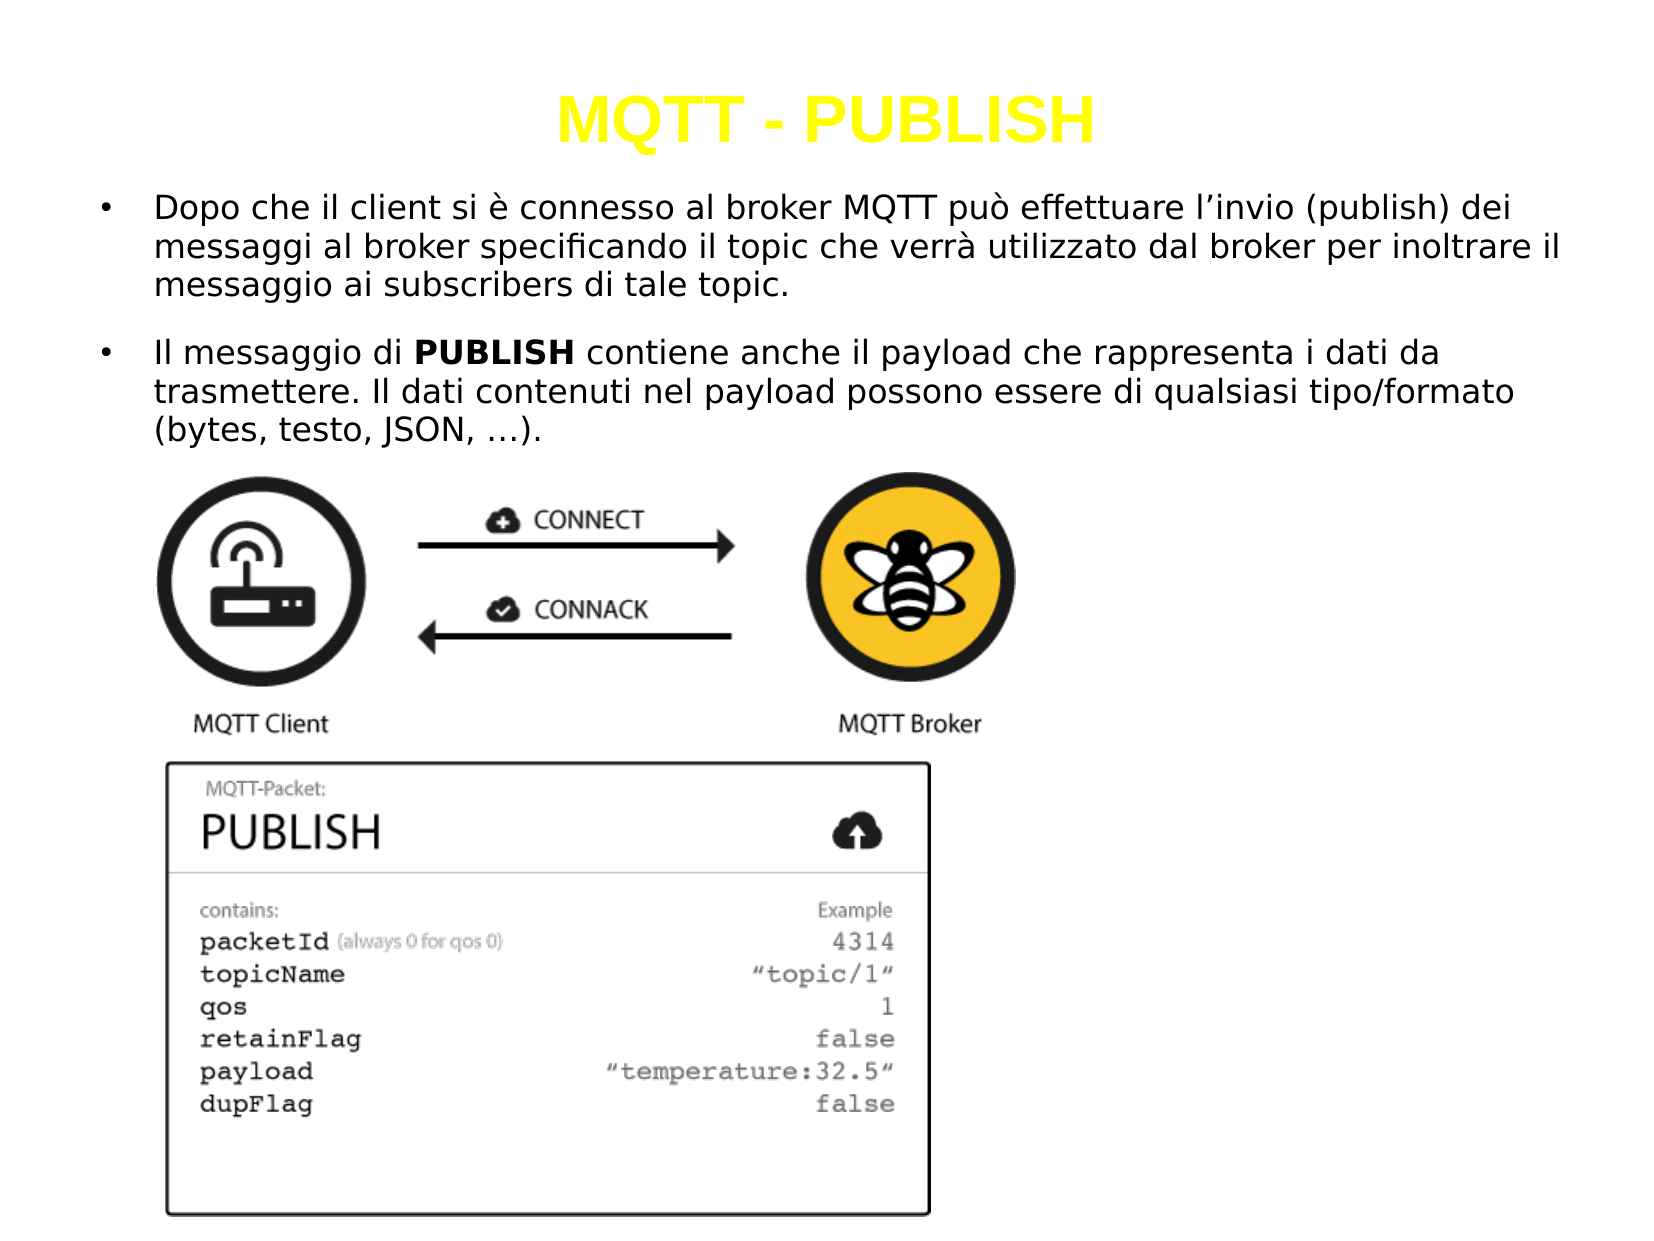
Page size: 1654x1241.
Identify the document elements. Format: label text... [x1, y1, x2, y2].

picture [165, 761, 931, 1217]
list Dopo che il client si è connesso al broker MQTT può effettuare l’invio (publish) dei messaggi al broker specificando il topic che verrà utilizzato dal broker per inoltrare il messaggio ai subscribers di tale topic. Il messaggio di PUBLISH contiene anche il payload che rappresenta i dati da trasmettere. Il dati contenuti nel payload possono essere di qualsiasi tipo/formato (bytes, testo, JSON, …). [82, 188, 1571, 1182]
title MQTT - PUBLISH [82, 49, 1571, 188]
picture [156, 472, 1016, 740]
